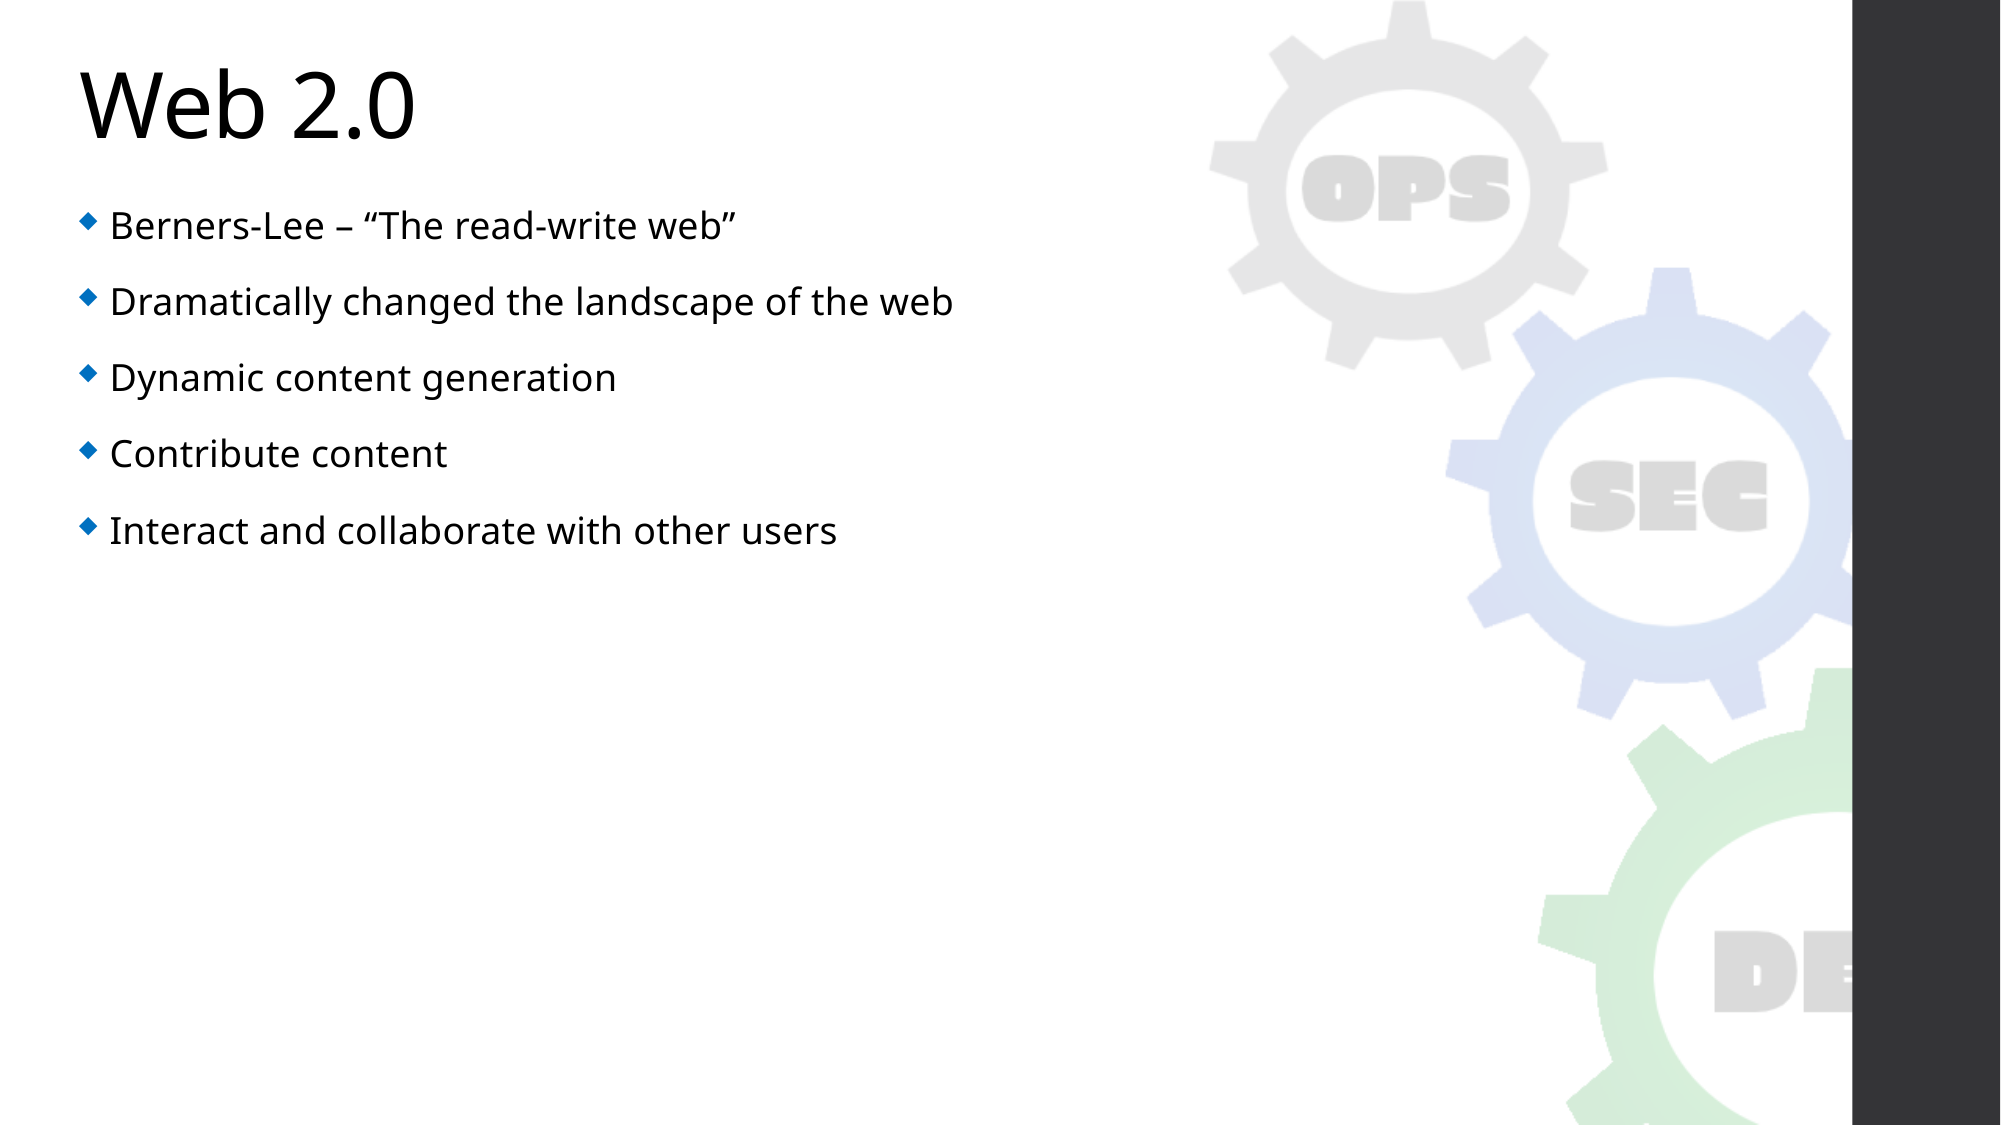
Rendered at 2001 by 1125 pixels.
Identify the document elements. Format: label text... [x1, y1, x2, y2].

title Web 2.0 [64, 33, 1797, 166]
list Berners-Lee – “The read-write web” Dramatically changed the landscape of the web Dynamic content generation Contribute content Interact and collaborate with other users [64, 198, 1797, 1073]
